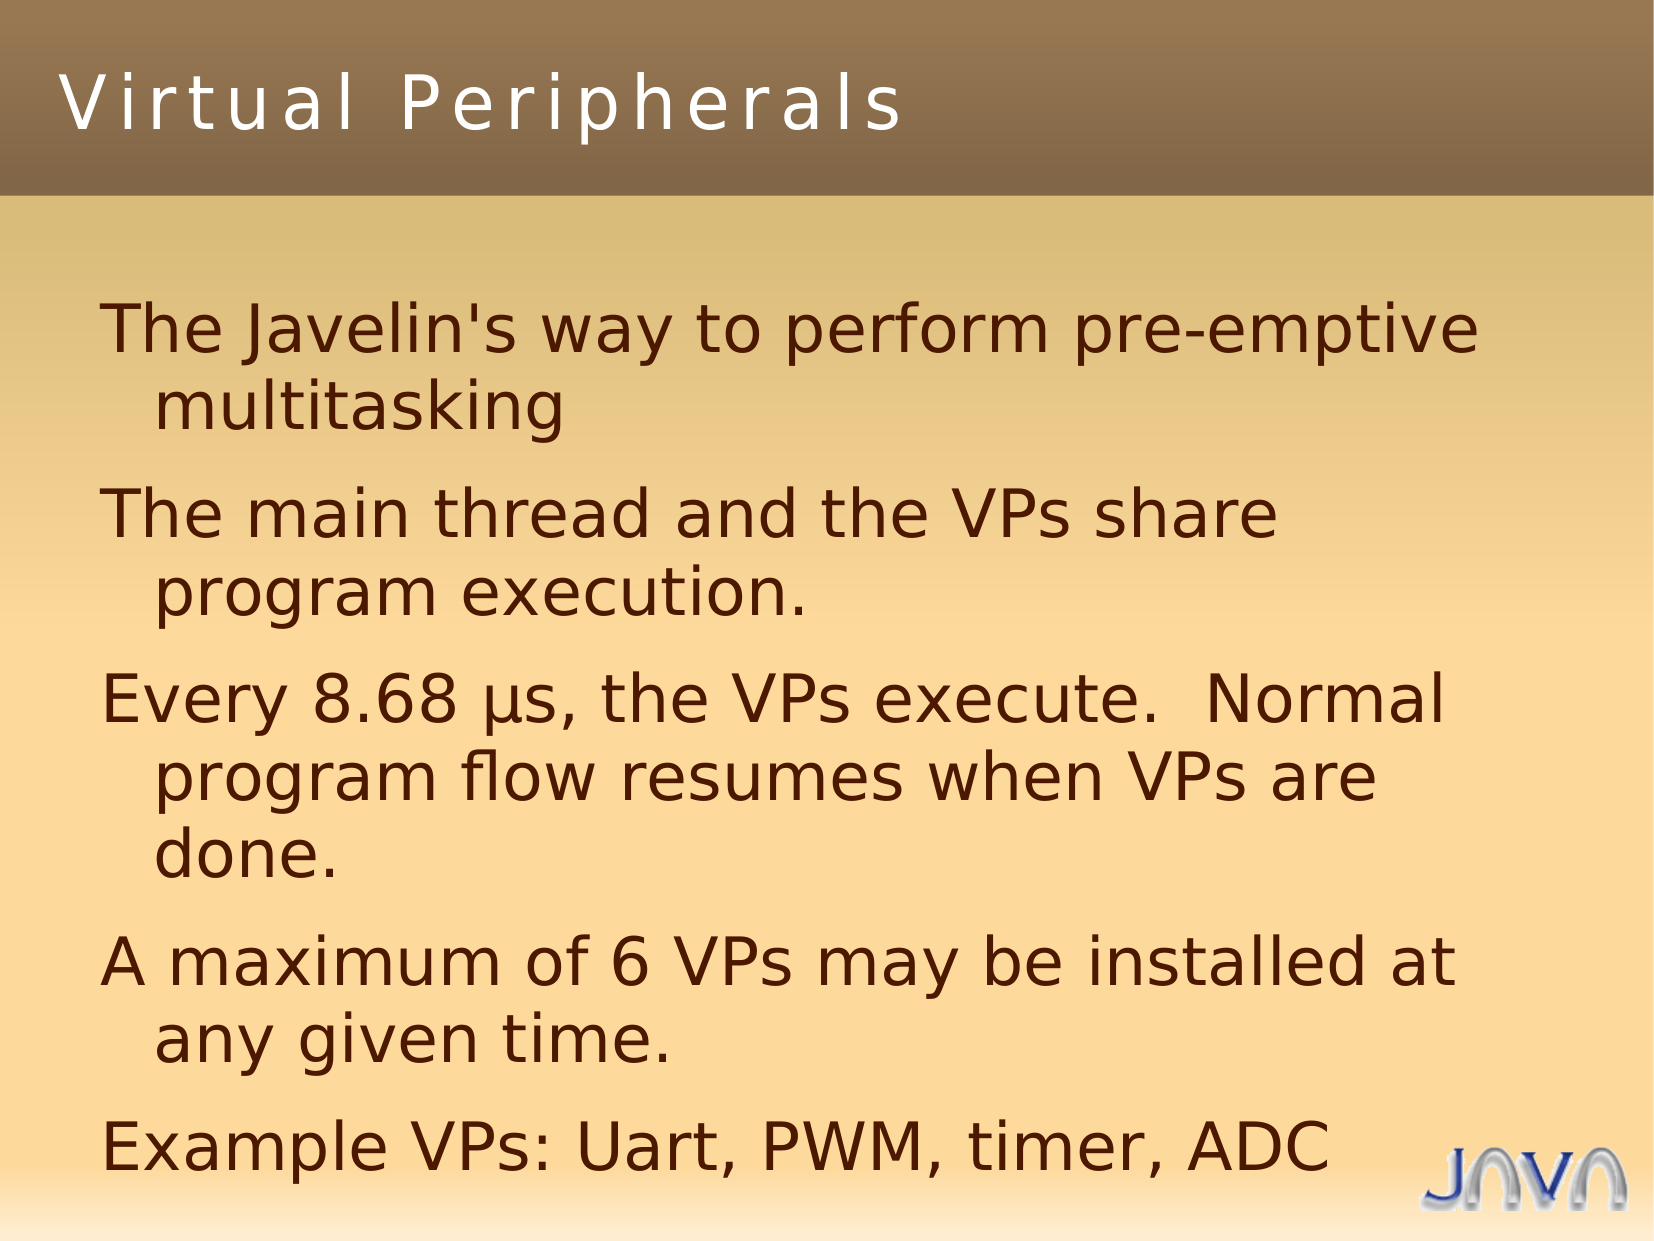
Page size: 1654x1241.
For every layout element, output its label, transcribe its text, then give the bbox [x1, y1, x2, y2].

title Virtual Peripherals [59, 36, 1595, 171]
list The Javelin's way to perform pre-emptive multitasking The main thread and the VPs share program execution. Every 8.68 µs, the VPs execute. Normal program flow resumes when VPs are done. A maximum of 6 VPs may be installed at any given time. Example VPs: Uart, PWM, timer, ADC [82, 290, 1571, 1187]
picture [0, 0, 1654, 1241]
